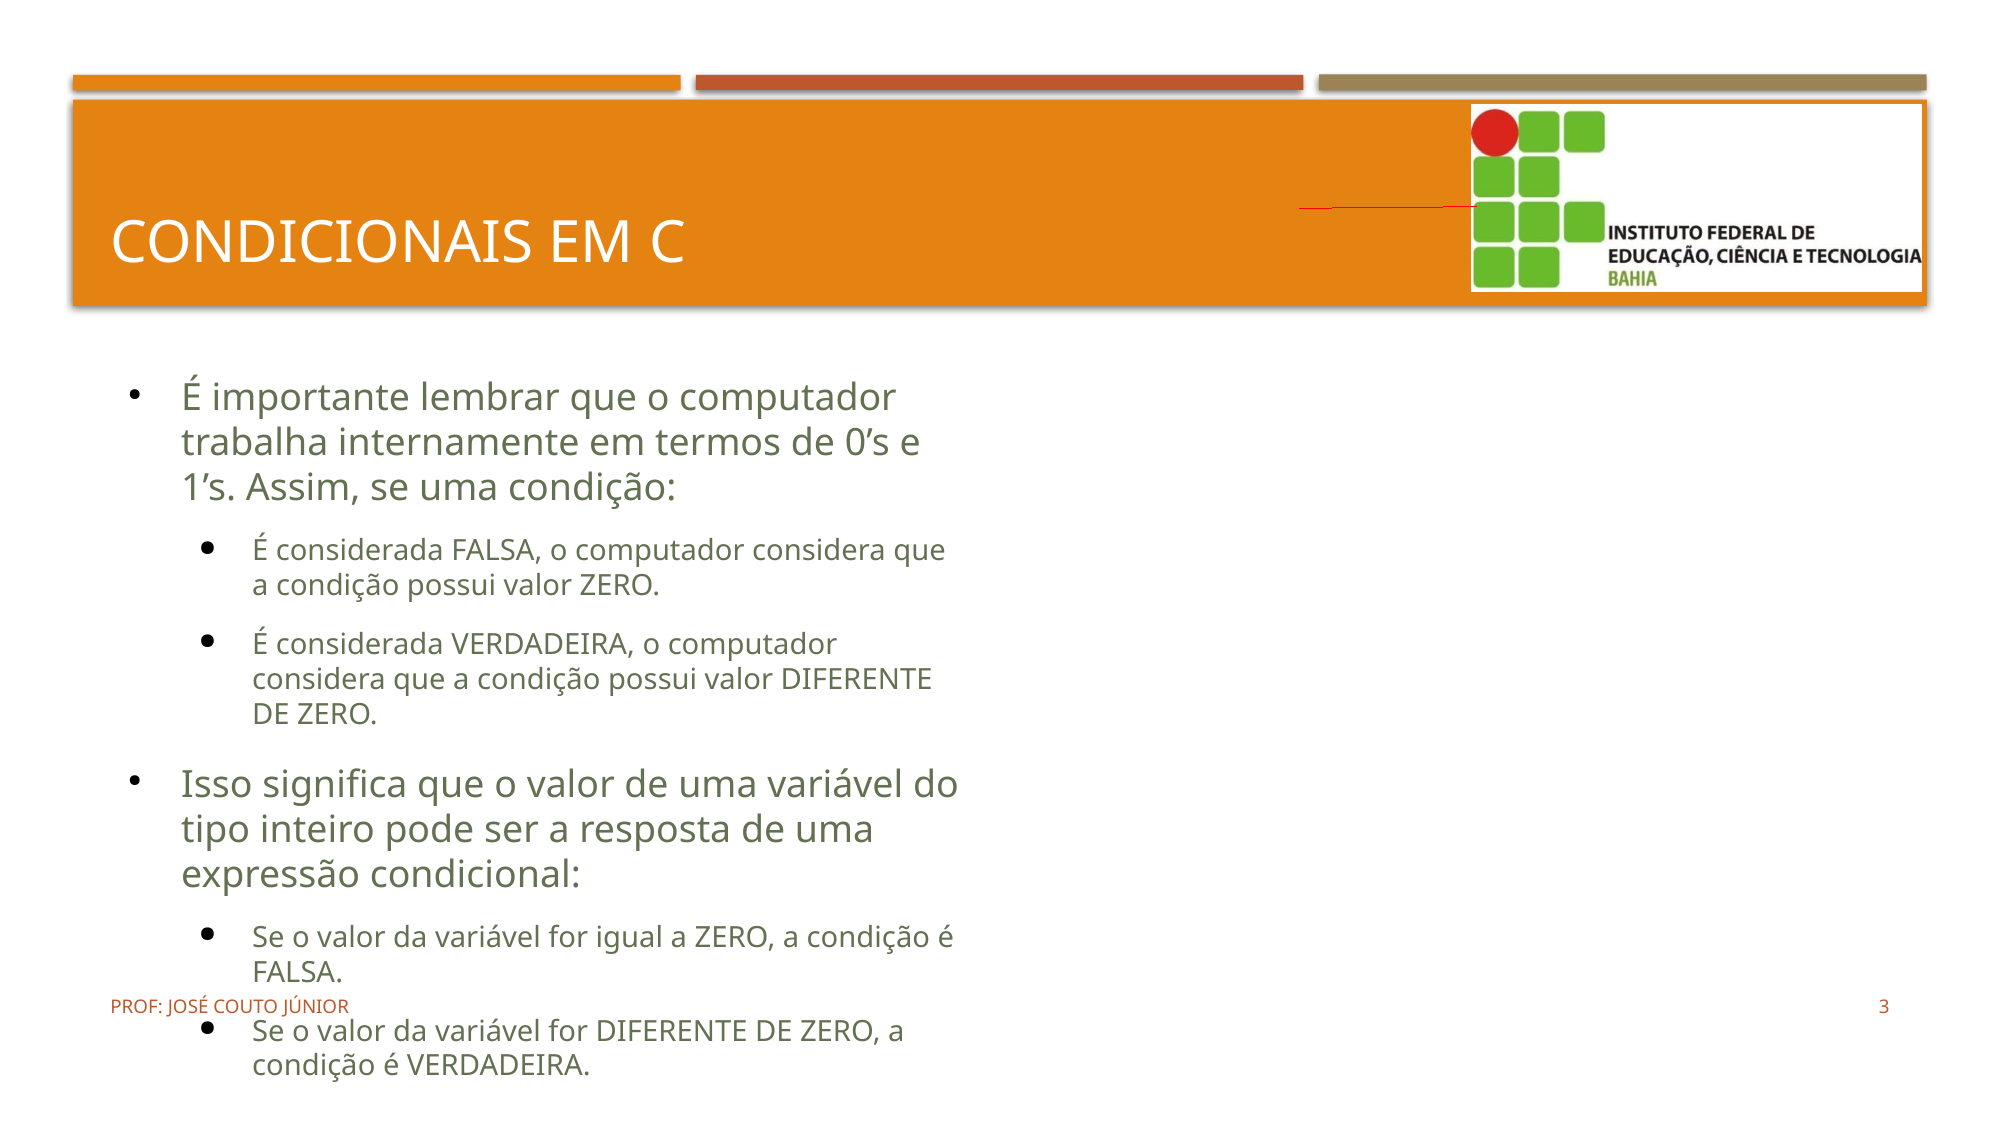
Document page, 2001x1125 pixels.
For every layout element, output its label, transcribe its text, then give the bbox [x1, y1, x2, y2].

title Condicionais em C [95, 119, 1471, 282]
list É importante lembrar que o computador trabalha internamente em termos de 0’s e 1’s. Assim, se uma condição: É considerada FALSA, o computador considera que a condição possui valor ZERO. É considerada VERDADEIRA, o computador considera que a condição possui valor DIFERENTE DE ZERO. Isso significa que o valor de uma variável do tipo inteiro pode ser a resposta de uma expressão condicional: Se o valor da variável for igual a ZERO, a condição é FALSA. Se o valor da variável for DIFERENTE DE ZERO, a condição é VERDADEIRA. [95, 365, 985, 962]
picture [1471, 104, 1922, 292]
footer Prof: José Couto Júnior [95, 976, 1230, 1037]
